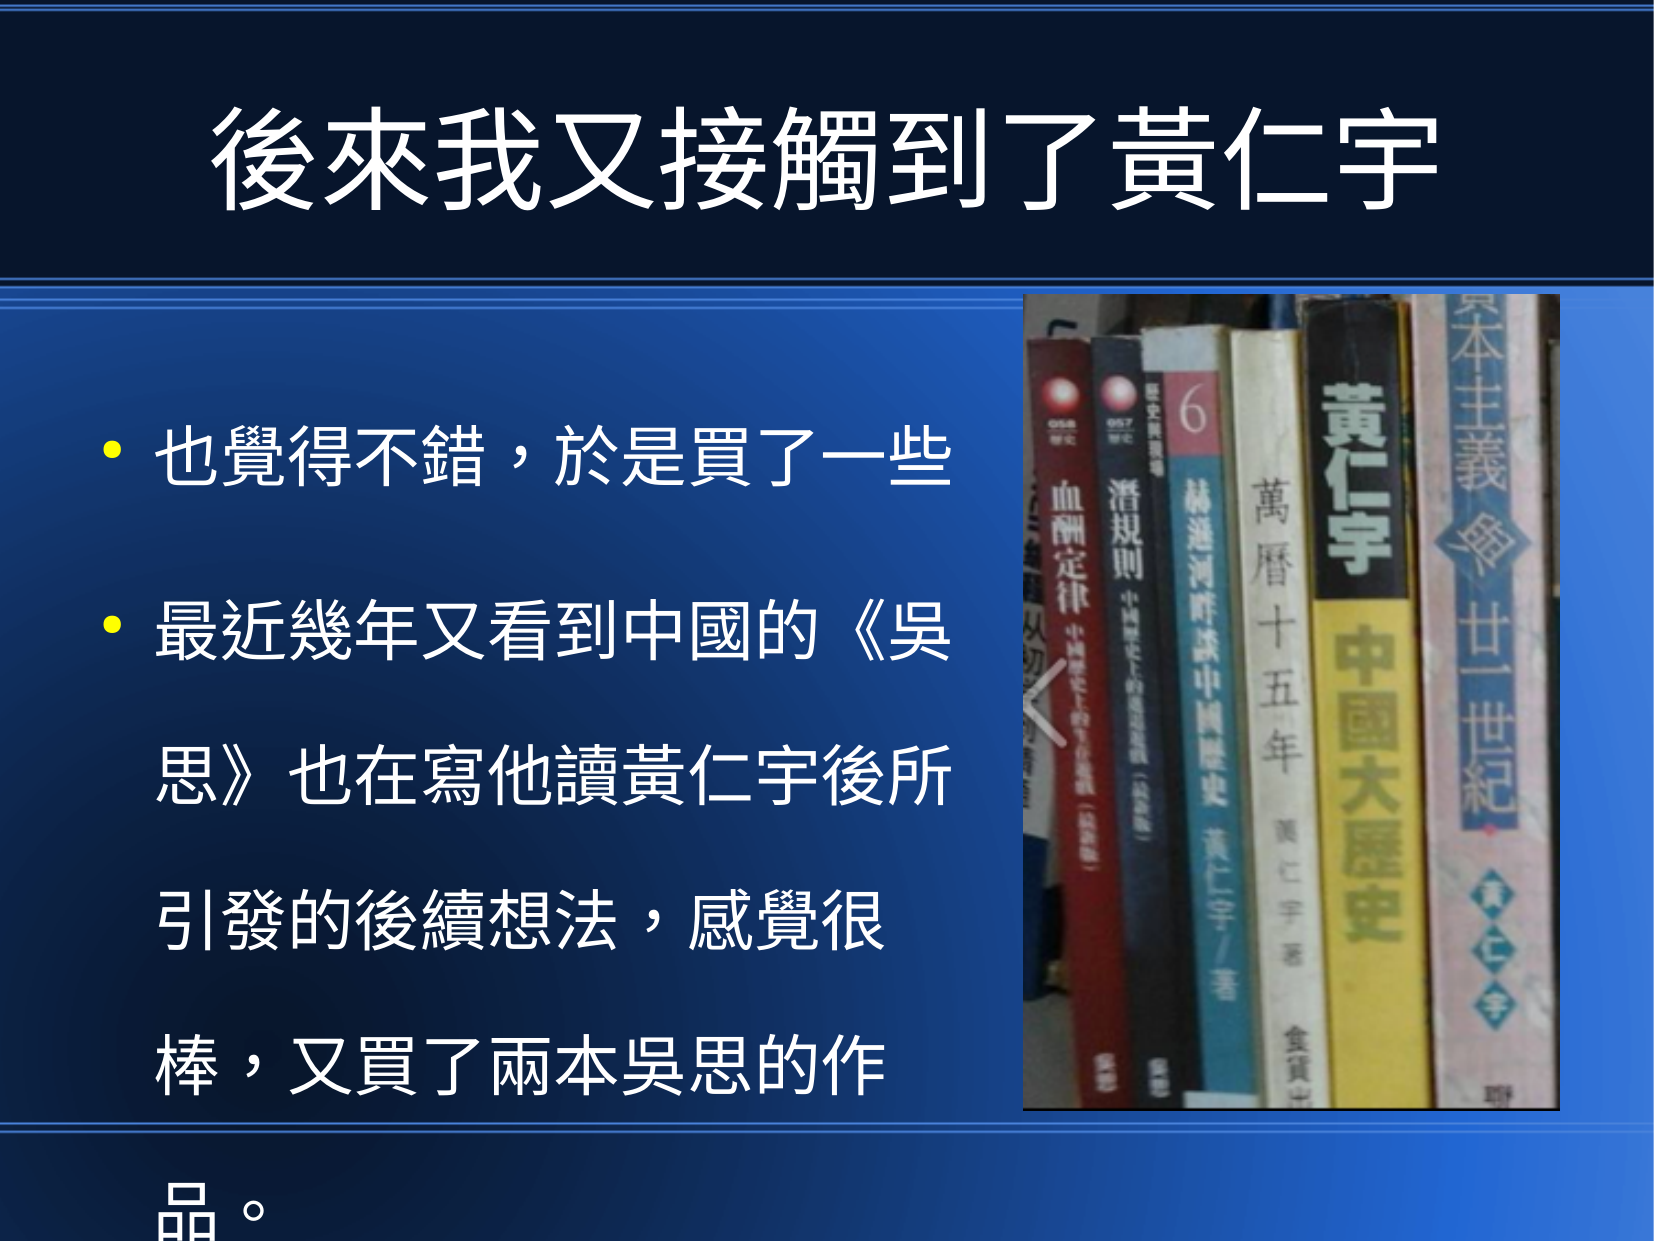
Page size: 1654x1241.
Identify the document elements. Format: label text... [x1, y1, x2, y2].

picture [0, 0, 1654, 1241]
list 也覺得不錯，於是買了一些 最近幾年又看到中國的《吳思》也在寫他讀黃仁宇後所引發的後續想法，感覺很棒，又買了兩本吳思的作品。 [82, 355, 981, 1241]
title 後來我又接觸到了黃仁宇 [82, 49, 1571, 257]
